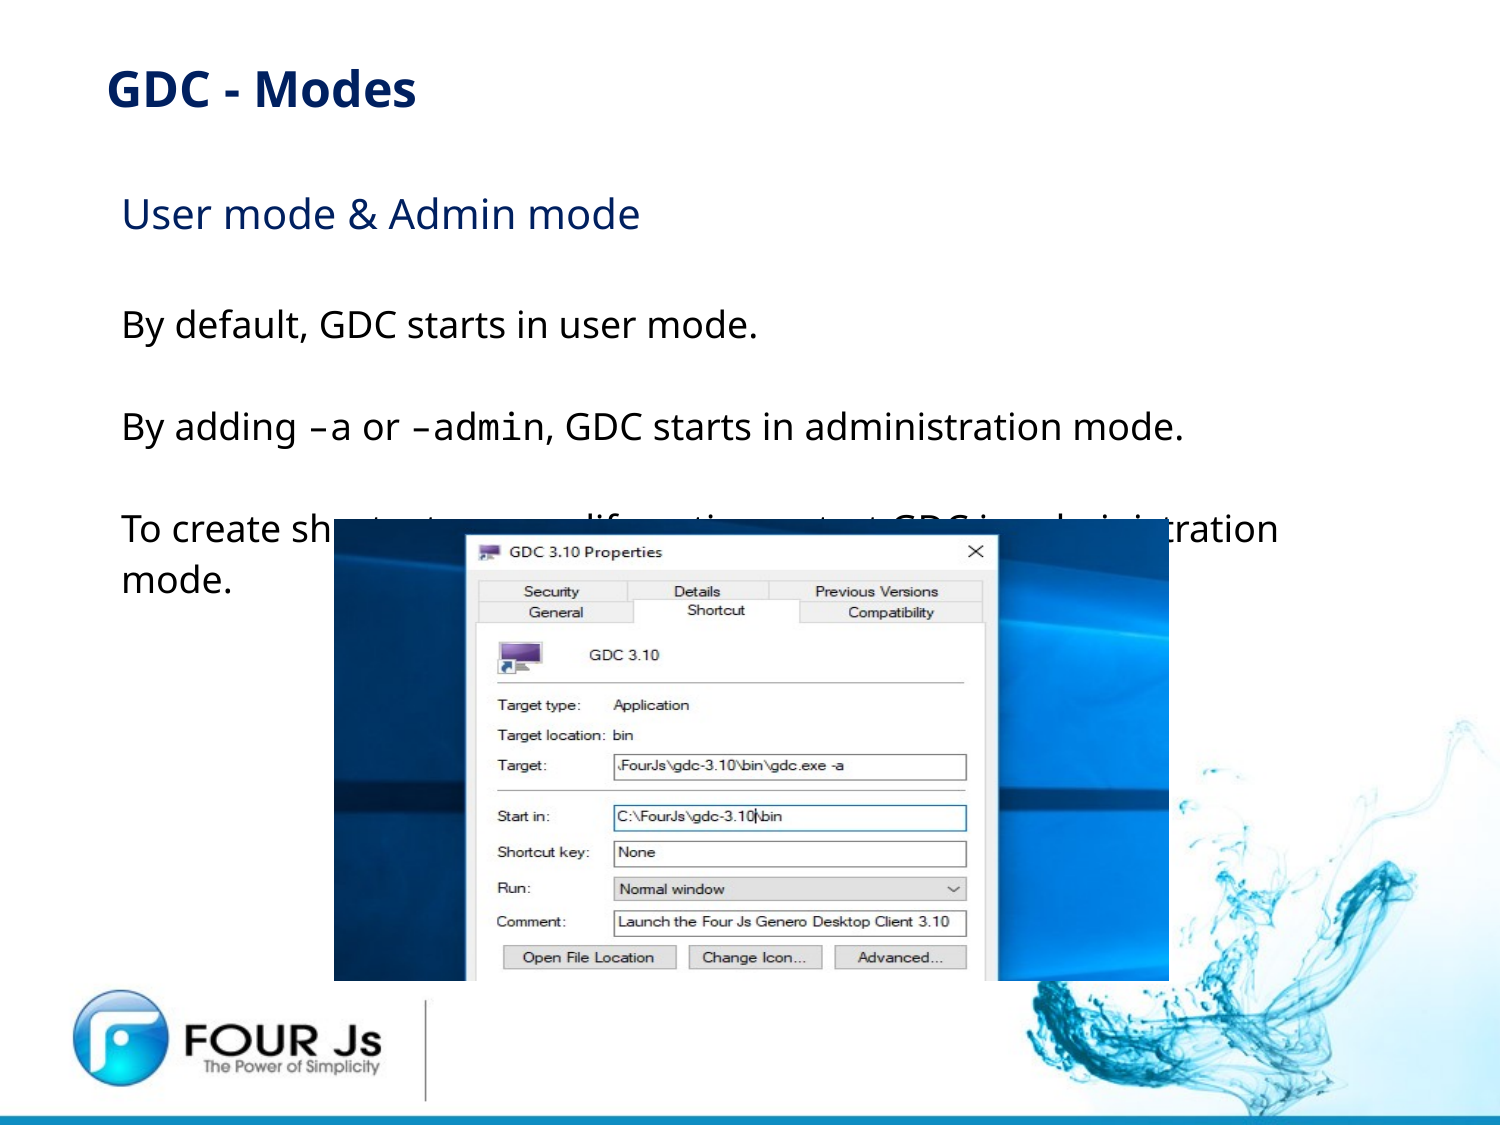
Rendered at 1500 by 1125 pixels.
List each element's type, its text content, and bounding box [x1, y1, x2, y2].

text_box User mode & Admin mode By default, GDC starts in user mode. By adding –a or –admin, GDC starts in administration mode. To create shortcuts or modify options, start GDC in administration mode. [106, 177, 1394, 945]
picture [0, 0, 1500, 1122]
title GDC - Modes [106, 35, 1388, 142]
